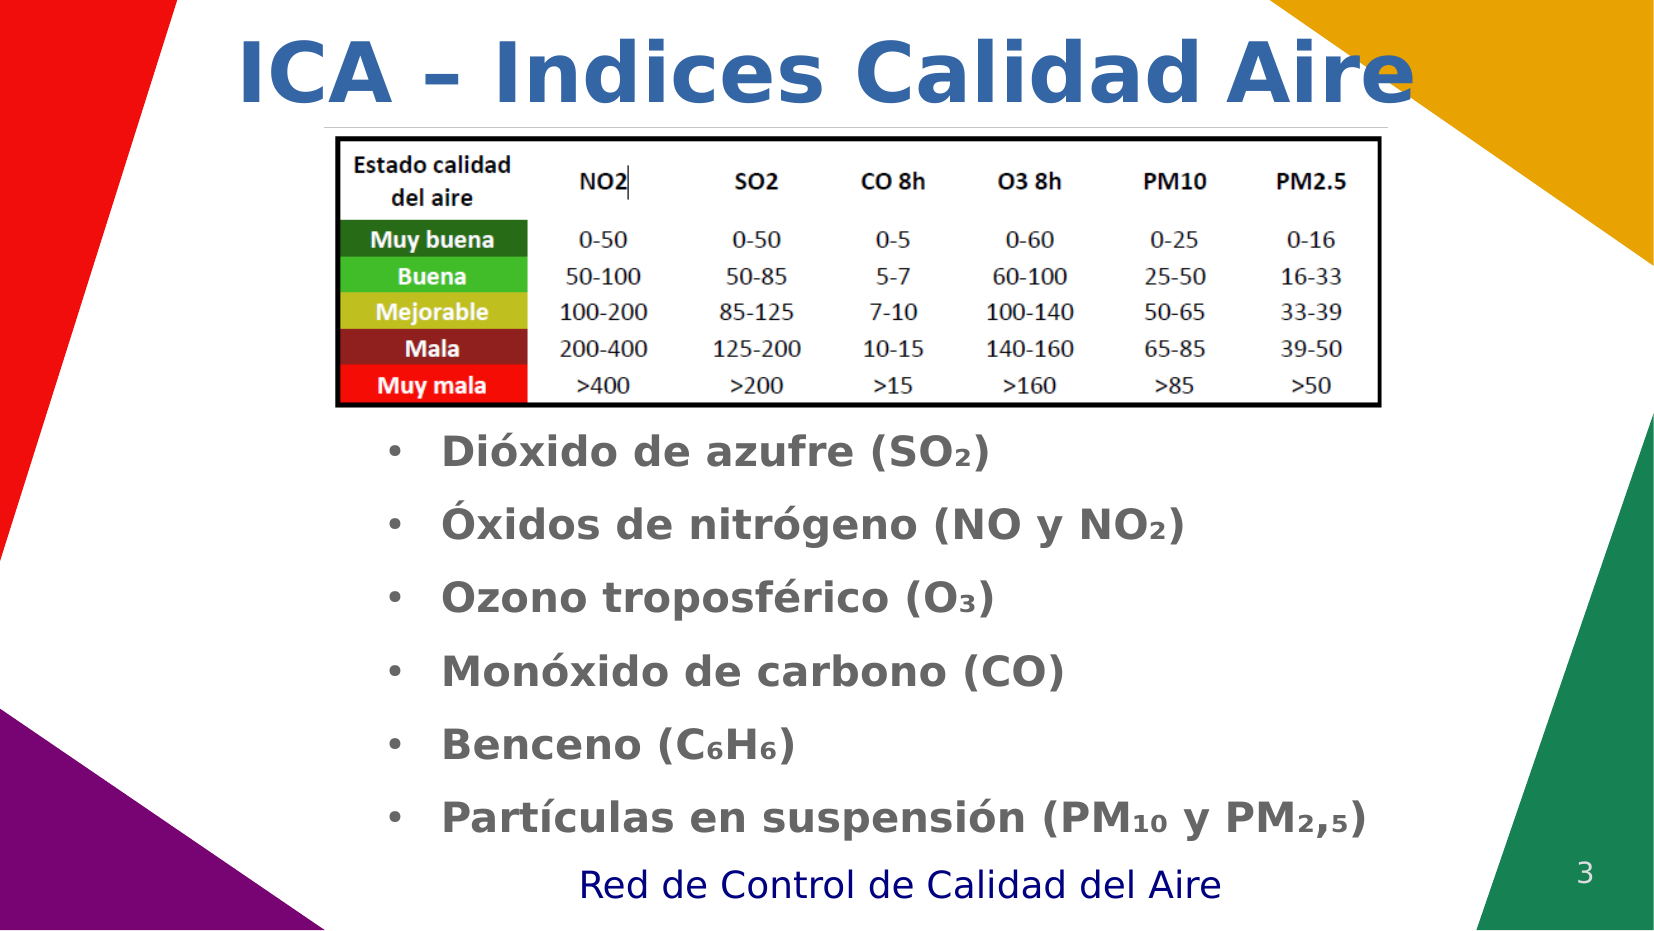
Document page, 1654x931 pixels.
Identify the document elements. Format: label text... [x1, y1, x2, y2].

text_box Red de Control de Calidad del Aire [413, 856, 1388, 931]
picture [324, 148, 1388, 414]
list Dióxido de azufre (SO₂) Óxidos de nitrógeno (NO y NO₂) Ozono troposférico (O₃) Monóxido de carbono (CO) Benceno (C₆H₆) Partículas en suspensión (PM₁₀ y PM₂,₅) [324, 354, 1414, 901]
title ICA – Indices Calidad Aire [118, 0, 1536, 148]
